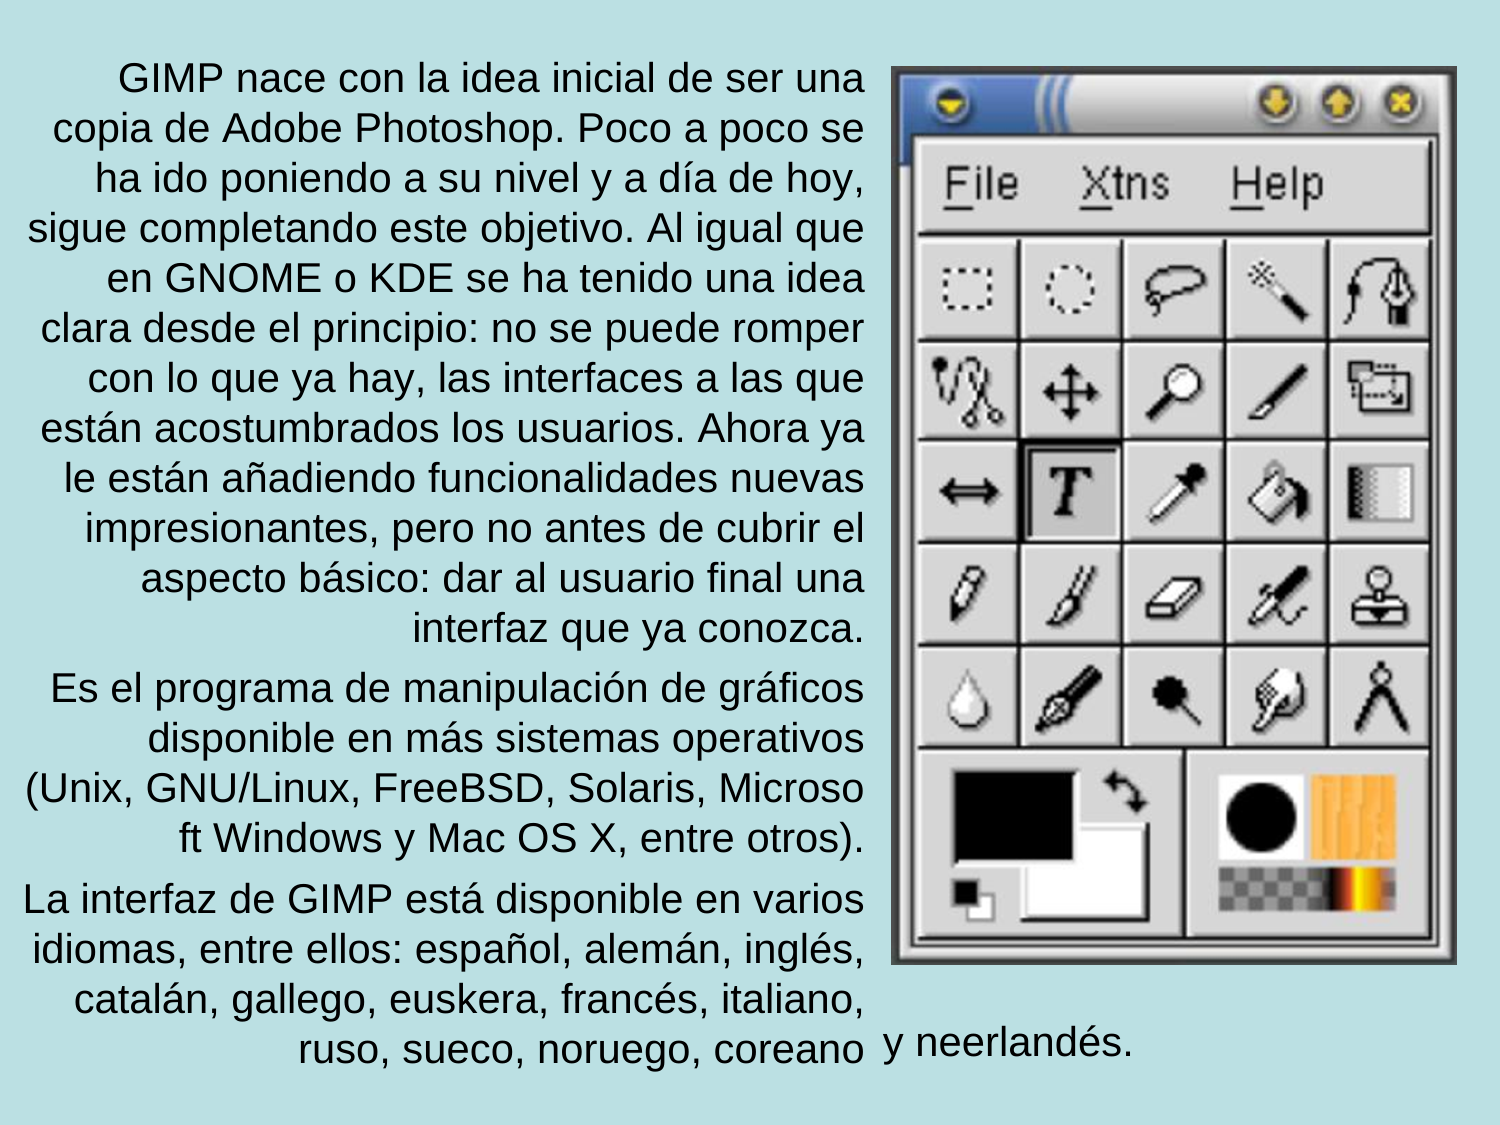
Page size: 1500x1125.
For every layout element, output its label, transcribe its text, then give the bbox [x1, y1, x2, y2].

title y neerlandés. [880, 999, 1402, 1081]
picture [891, 66, 1457, 965]
table_header GIMP nace con la idea inicial de ser una copia de Adobe Photoshop. Poco a poco se ha ido poniendo a su nivel y a día de hoy, sigue completando este objetivo. Al igual que en GNOME o KDE se ha tenido una idea clara desde el principio: no se puede romper con lo que ya hay, las interfaces a las que están acostumbrados los usuarios. Ahora ya le están añadiendo funcionalidades nuevas impresionantes, pero no antes de cubrir el aspecto básico: dar al usuario final una interfaz que ya conozca. Es el programa de manipulación de gráficos disponible en más sistemas operativos (Unix, GNU/Linux, FreeBSD, Solaris, Microsoft Windows y Mac OS X, entre otros). La interfaz de GIMP está disponible en varios idiomas, entre ellos: español, alemán, inglés, catalán, gallego, euskera, francés, italiano, ruso, sueco, noruego, coreano [0, 43, 880, 1082]
